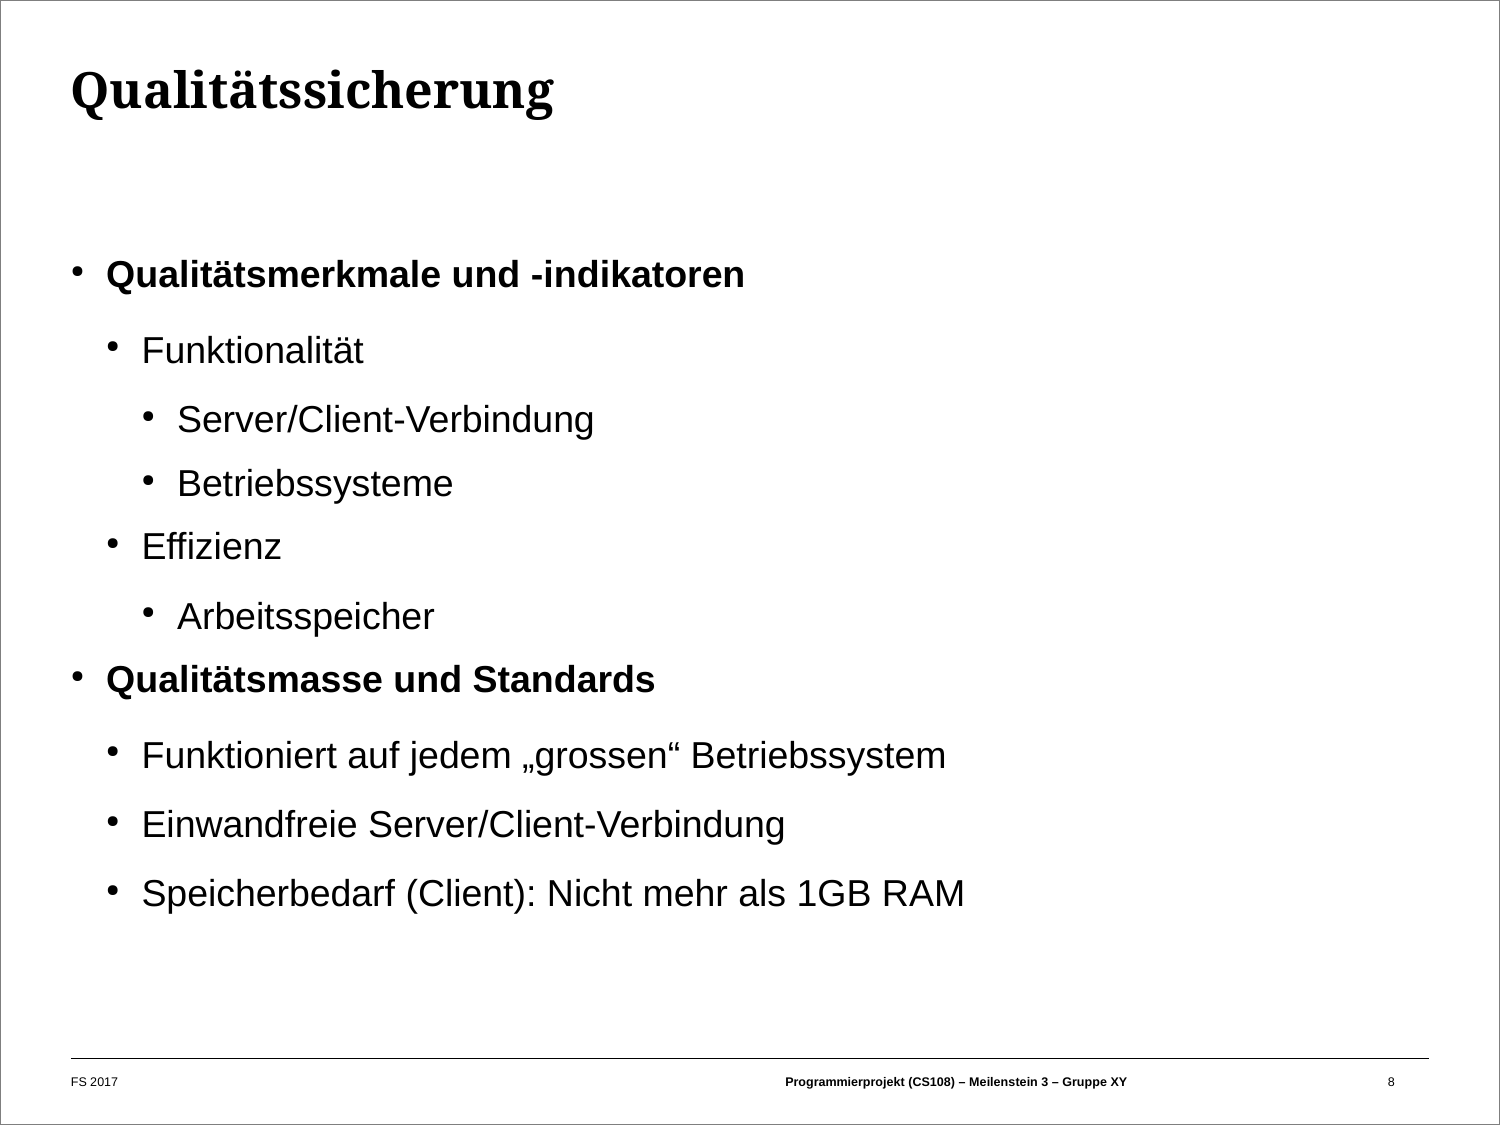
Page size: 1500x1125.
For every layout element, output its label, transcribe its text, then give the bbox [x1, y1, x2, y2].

title Qualitätssicherung [70, 66, 1430, 191]
text_box Programmierprojekt (CS108) – Meilenstein 3 – Gruppe XY [785, 1070, 1377, 1100]
text_box <number> [1387, 1070, 1430, 1100]
list Qualitätsmerkmale und -indikatoren Funktionalität Server/Client-Verbindung Betriebssysteme Effizienz Arbeitsspeicher Qualitätsmasse und Standards Funktioniert auf jedem „grossen“ Betriebssystem Einwandfreie Server/Client-Verbindung Speicherbedarf (Client): Nicht mehr als 1GB RAM [70, 249, 1430, 1024]
text_box FS 2017 [70, 1070, 425, 1100]
